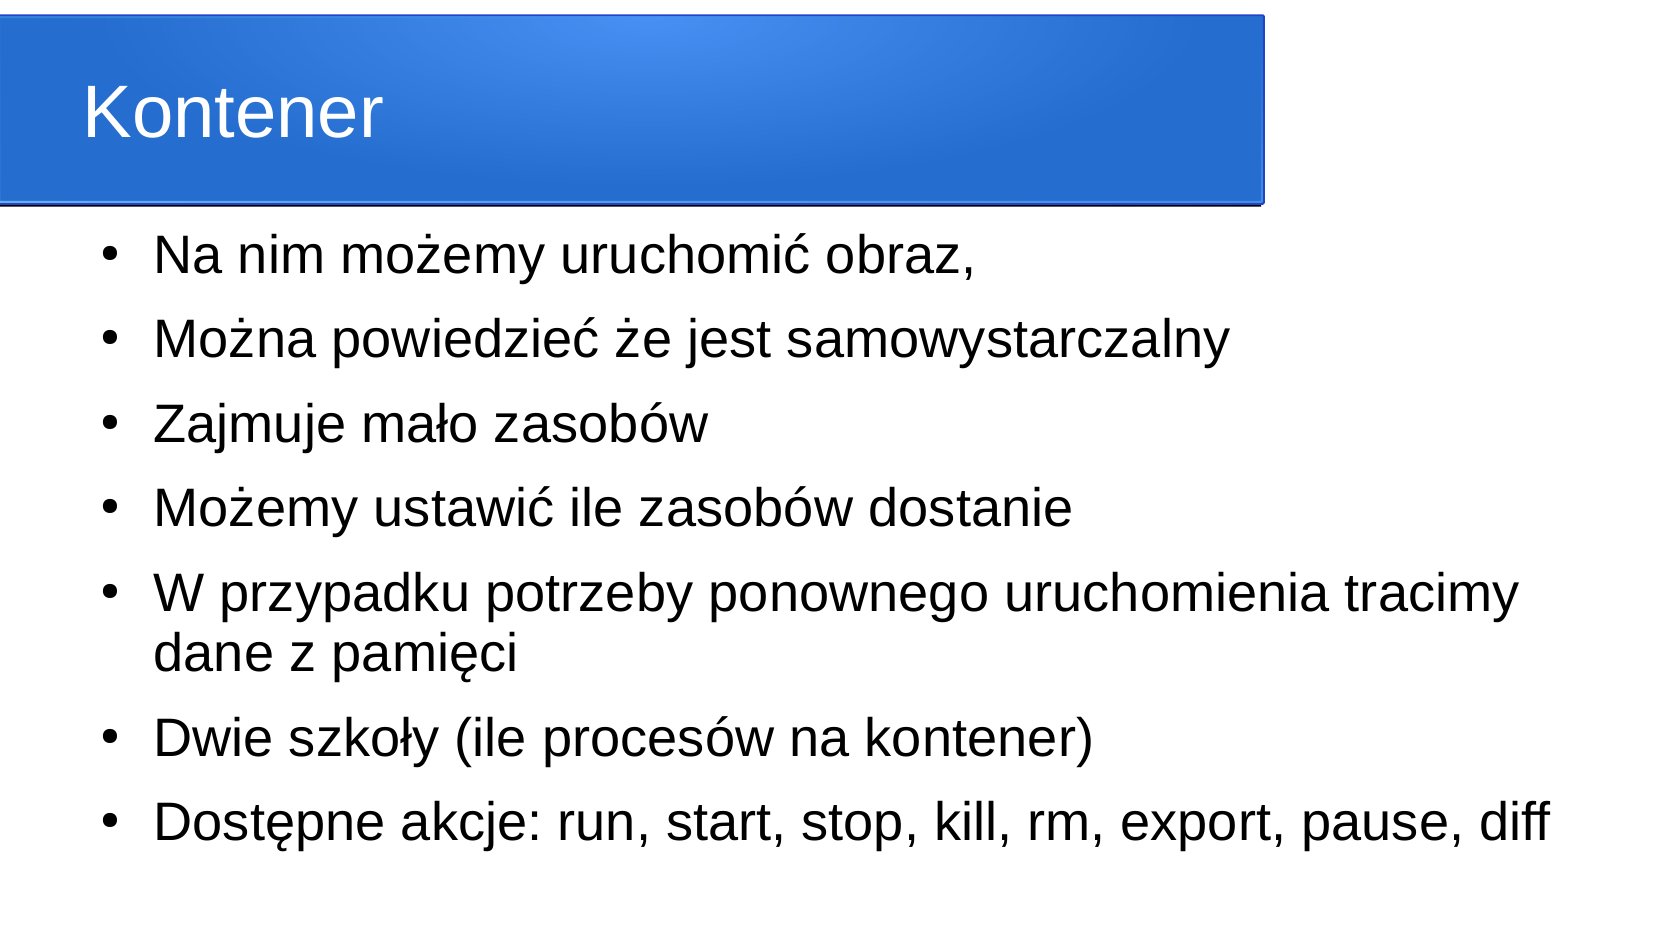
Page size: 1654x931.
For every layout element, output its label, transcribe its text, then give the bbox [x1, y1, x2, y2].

list Na nim możemy uruchomić obraz, Można powiedzieć że jest samowystarczalny Zajmuje mało zasobów Możemy ustawić ile zasobów dostanie W przypadku potrzeby ponownego uruchomienia tracimy dane z pamięci Dwie szkoły (ile procesów na kontener) Dostępne akcje: run, start, stop, kill, rm, export, pause, diff [82, 224, 1571, 910]
title Kontener [82, 35, 1235, 189]
